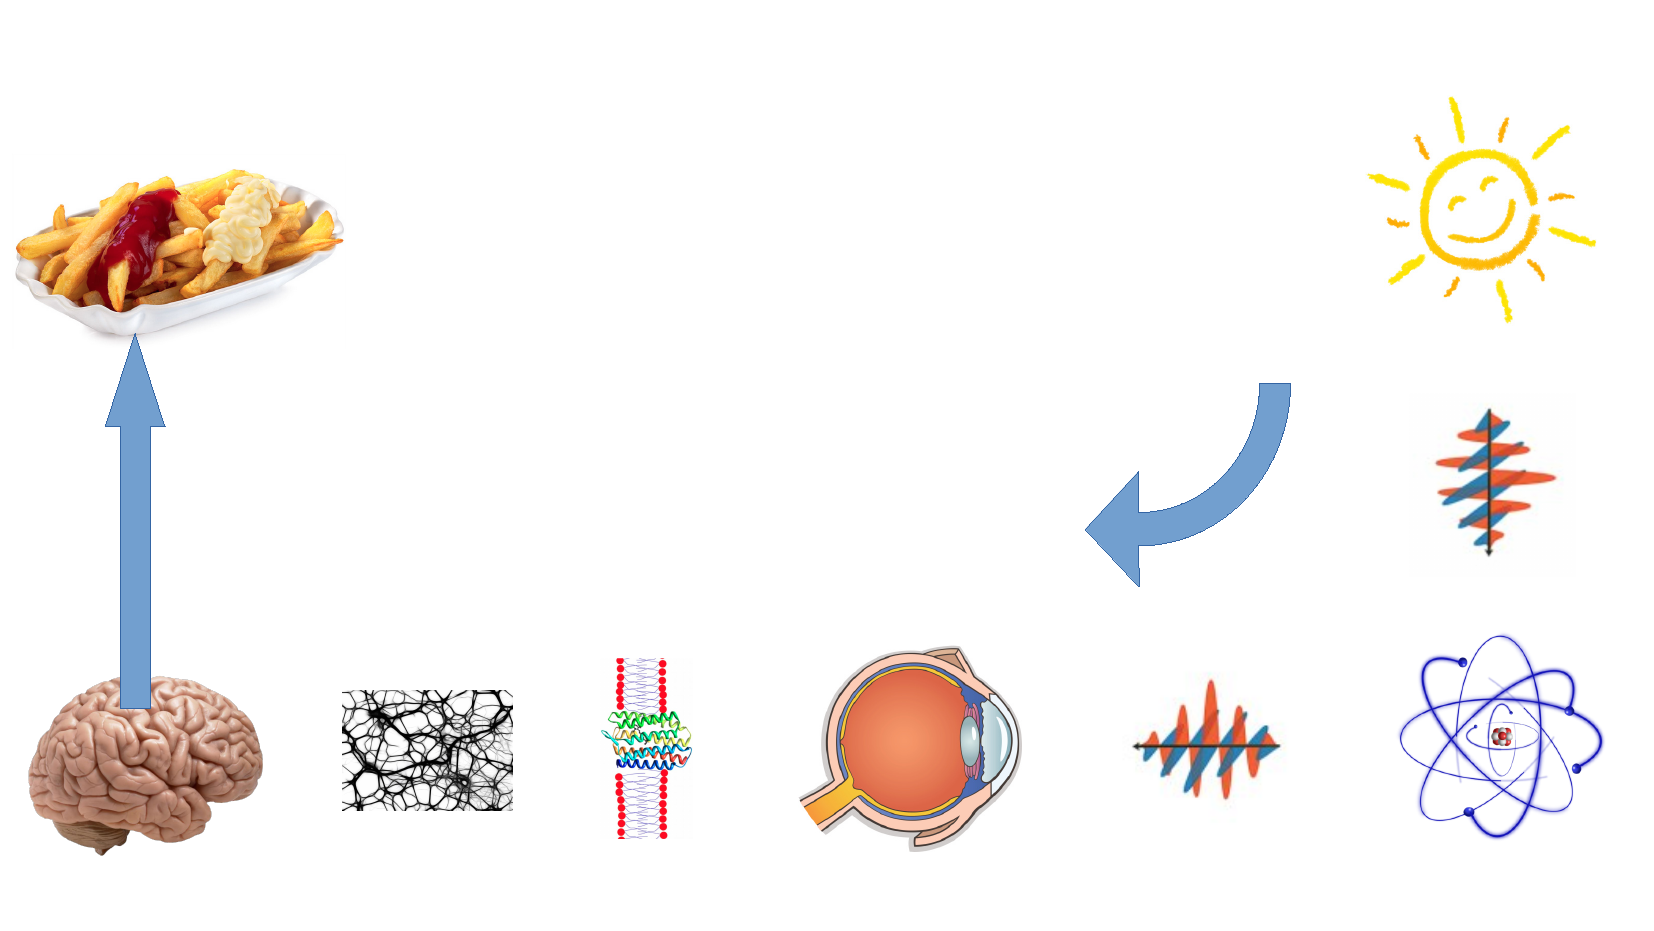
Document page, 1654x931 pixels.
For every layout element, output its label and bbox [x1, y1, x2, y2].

text_box [105, 333, 166, 709]
picture [28, 675, 263, 856]
picture [1112, 660, 1296, 826]
picture [342, 690, 513, 811]
picture [798, 645, 1022, 852]
picture [1409, 393, 1576, 577]
picture [1395, 630, 1606, 842]
text_box [1085, 383, 1291, 587]
picture [1355, 85, 1605, 334]
picture [600, 658, 693, 839]
picture [12, 153, 346, 350]
